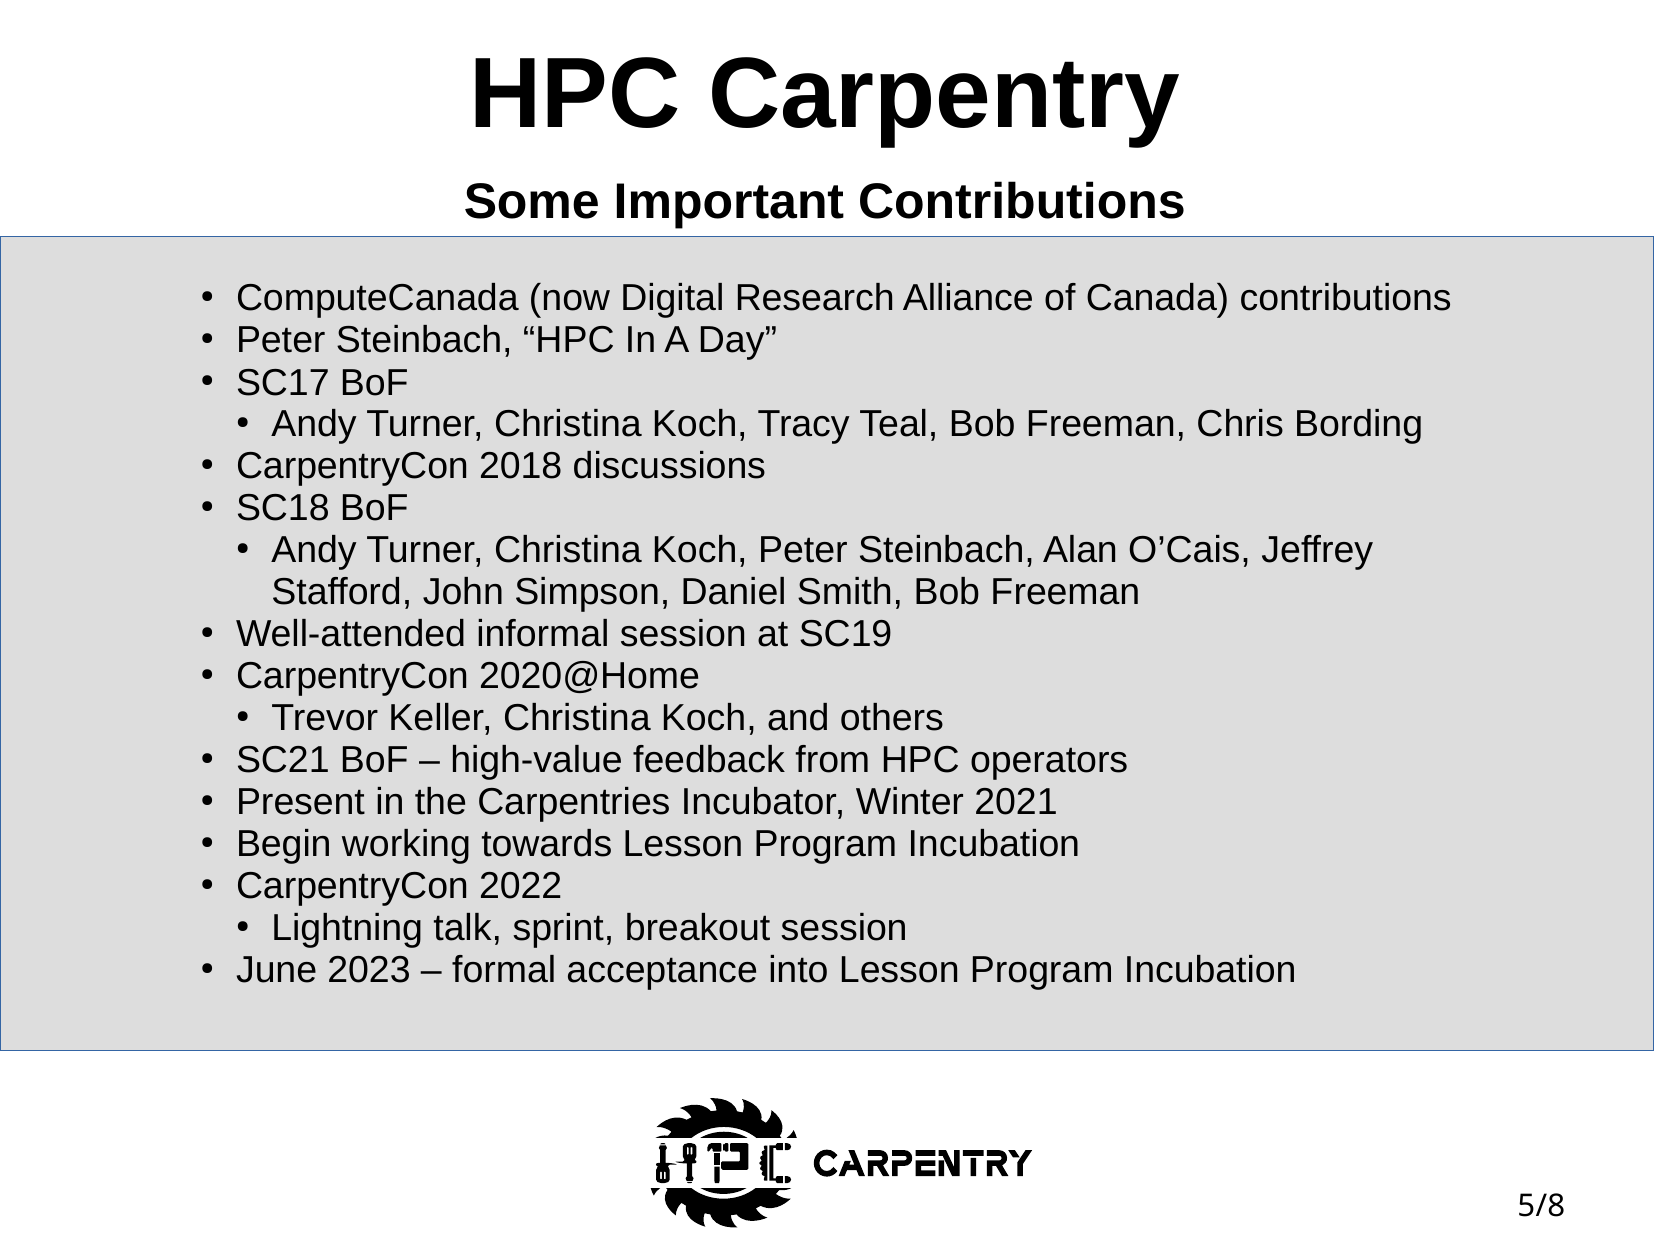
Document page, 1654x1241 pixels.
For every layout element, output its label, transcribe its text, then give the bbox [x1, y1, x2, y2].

text_box [0, 236, 1654, 1051]
text_box Some Important Contributions [75, 165, 1576, 237]
text_box ComputeCanada (now Digital Research Alliance of Canada) contributions Peter Steinbach, “HPC In A Day” SC17 BoF Andy Turner, Christina Koch, Tracy Teal, Bob Freeman, Chris Bording CarpentryCon 2018 discussions SC18 BoF Andy Turner, Christina Koch, Peter Steinbach, Alan O’Cais, Jeffrey Stafford, John Simpson, Daniel Smith, Bob Freeman Well-attended informal session at SC19 CarpentryCon 2020@Home Trevor Keller, Christina Koch, and others SC21 BoF – high-value feedback from HPC operators Present in the Carpentries Incubator, Winter 2021 Begin working towards Lesson Program Incubation CarpentryCon 2022 Lightning talk, sprint, breakout session June 2023 – formal acceptance into Lesson Program Incubation [185, 269, 1476, 1065]
picture [586, 1066, 1097, 1241]
text_box <number>/8 [1525, 1176, 1654, 1241]
text_box HPC Carpentry [45, 30, 1606, 166]
